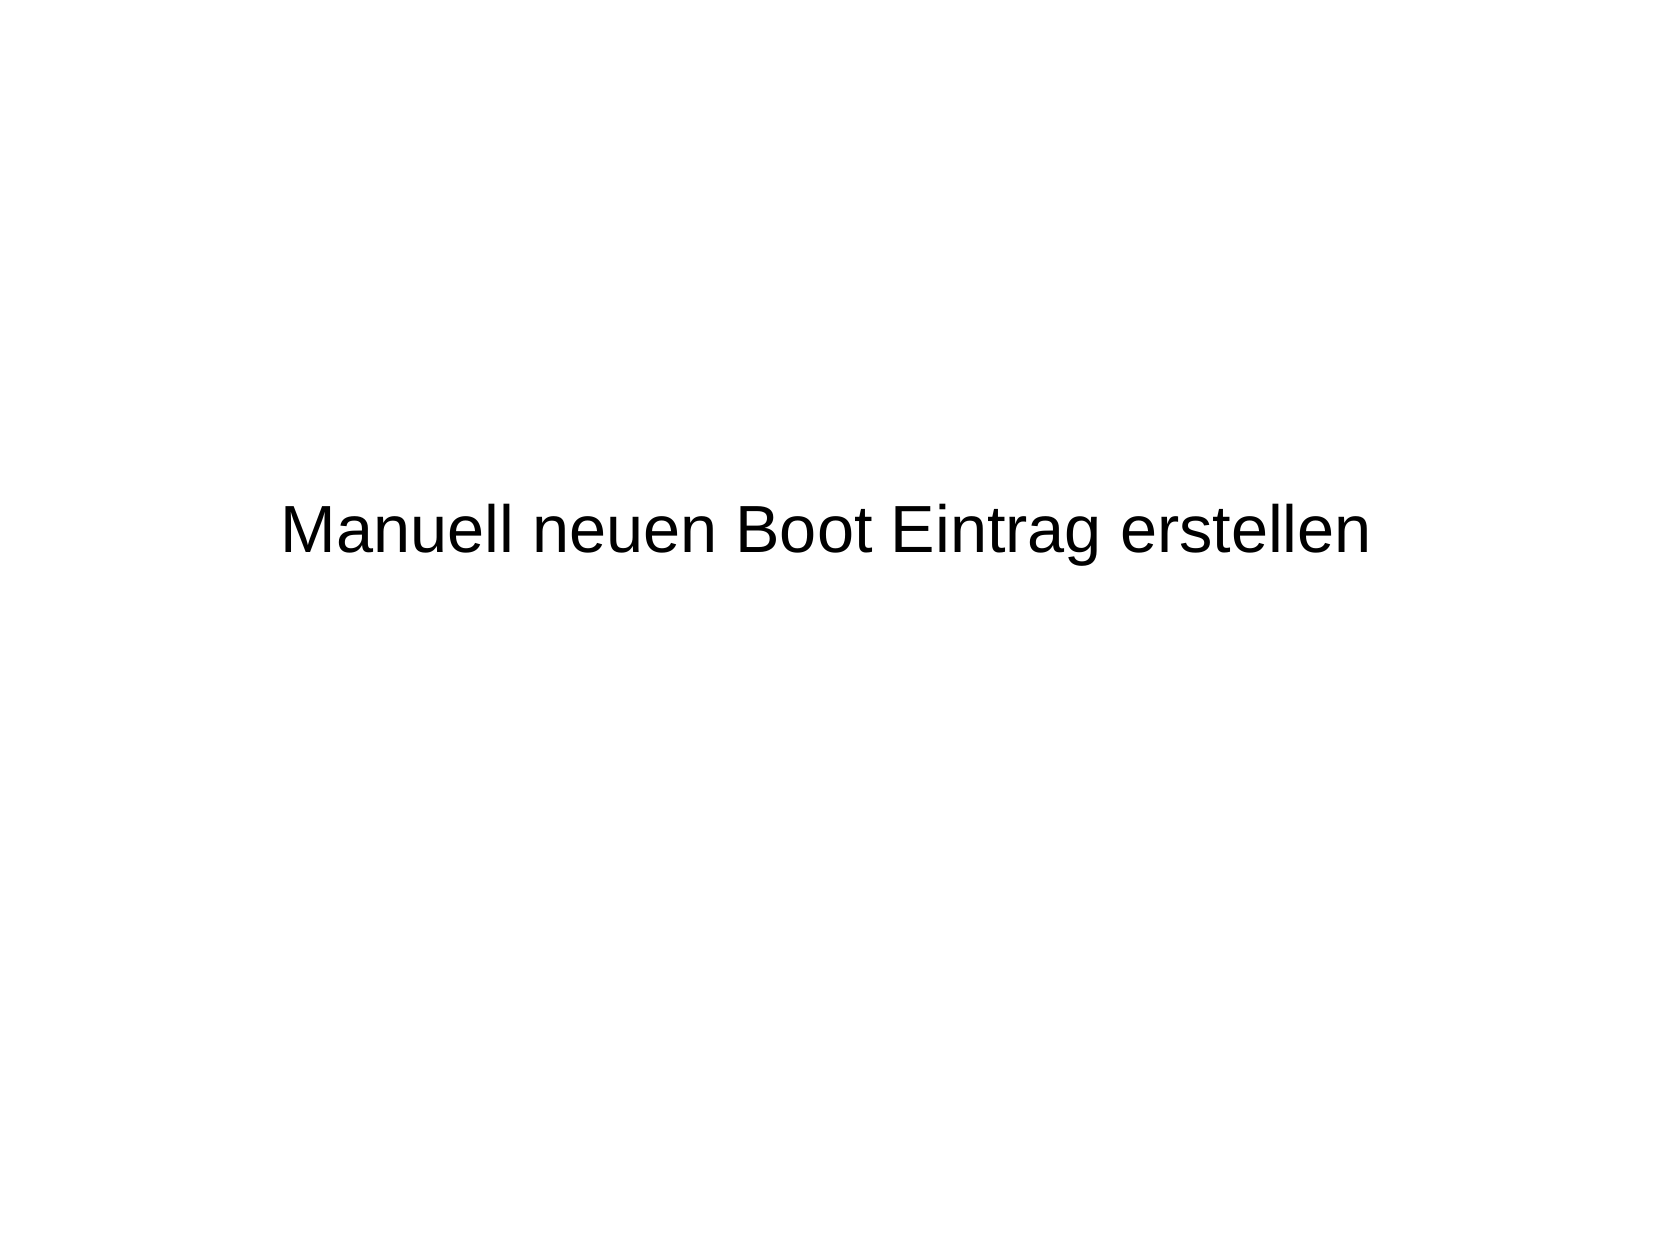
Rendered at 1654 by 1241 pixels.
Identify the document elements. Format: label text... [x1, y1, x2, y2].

subtitle Manuell neuen Boot Eintrag erstellen [82, 49, 1571, 1010]
